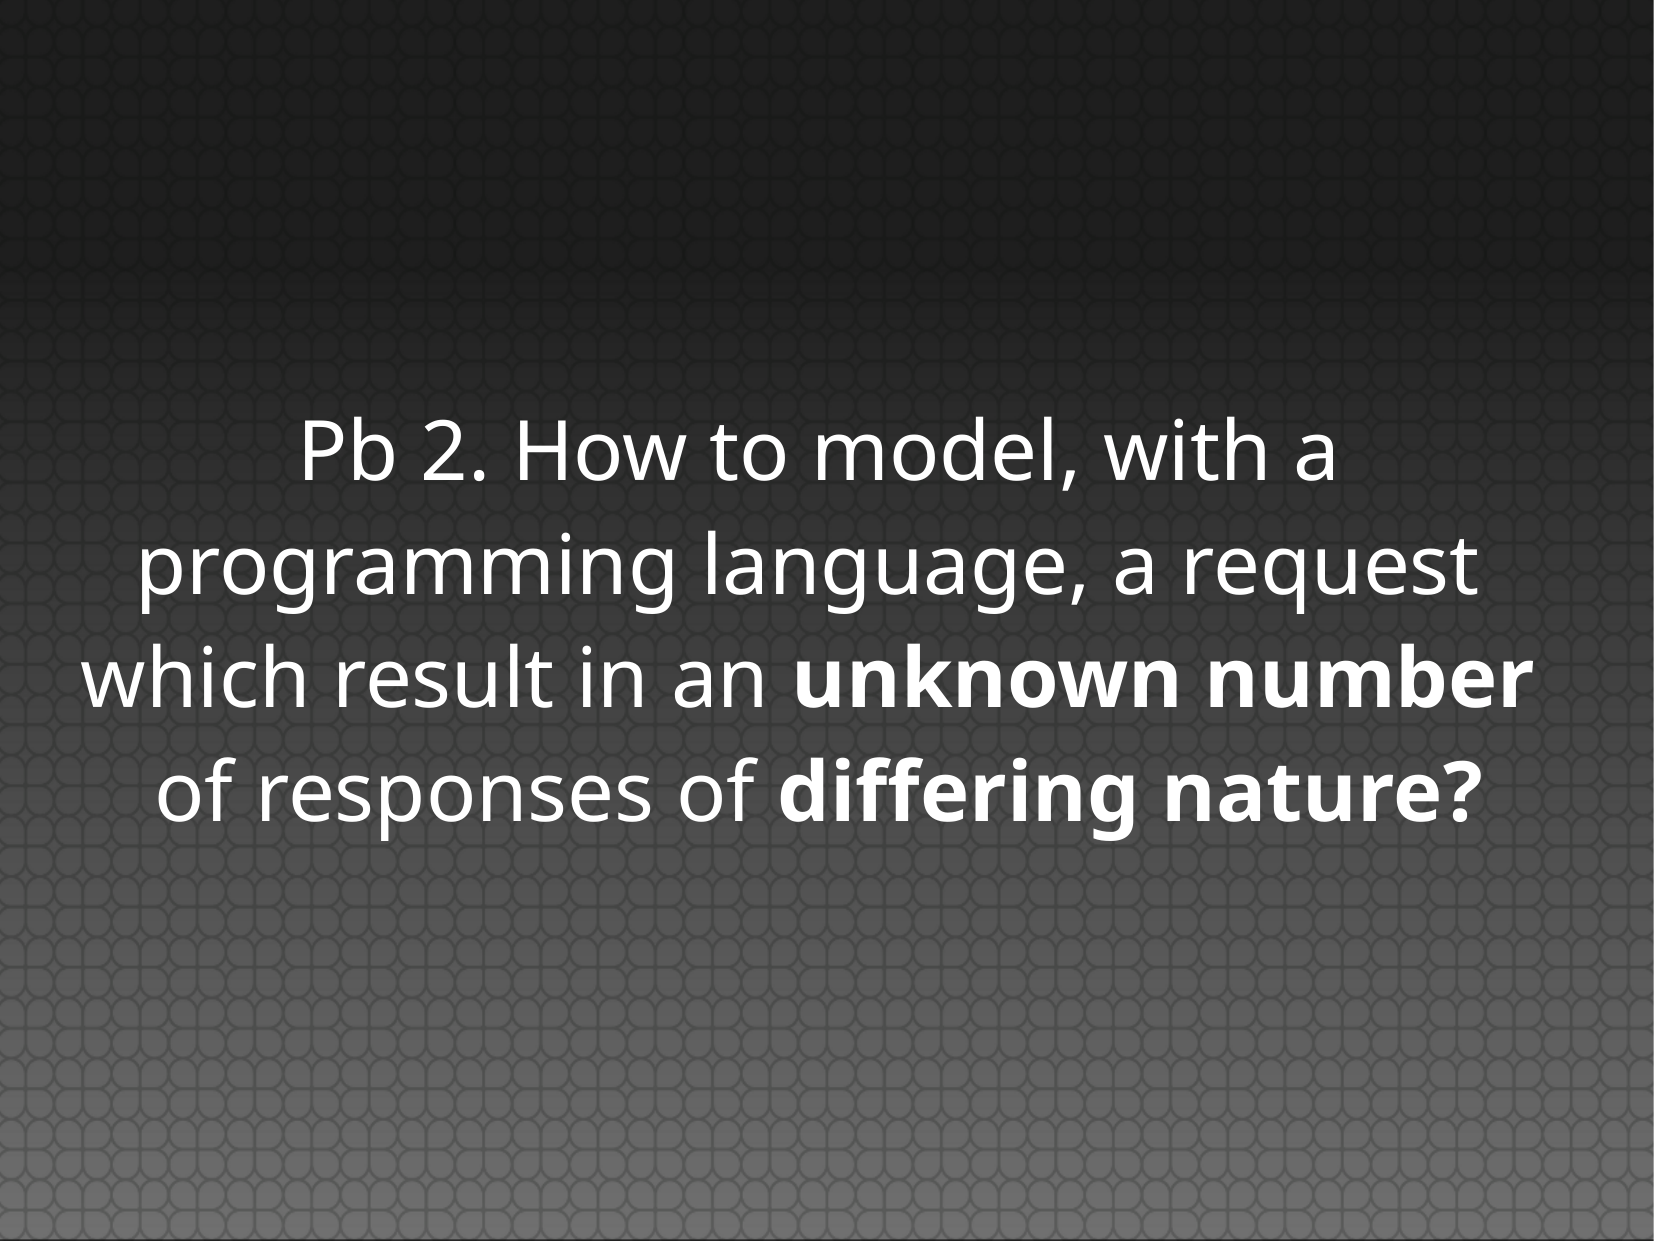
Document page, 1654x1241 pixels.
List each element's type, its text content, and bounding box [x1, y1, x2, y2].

picture [0, 0, 1654, 1241]
title Pb 2. How to model, with a programming language, a request which result in an unknown number of responses of differing nature? [75, 432, 1564, 805]
